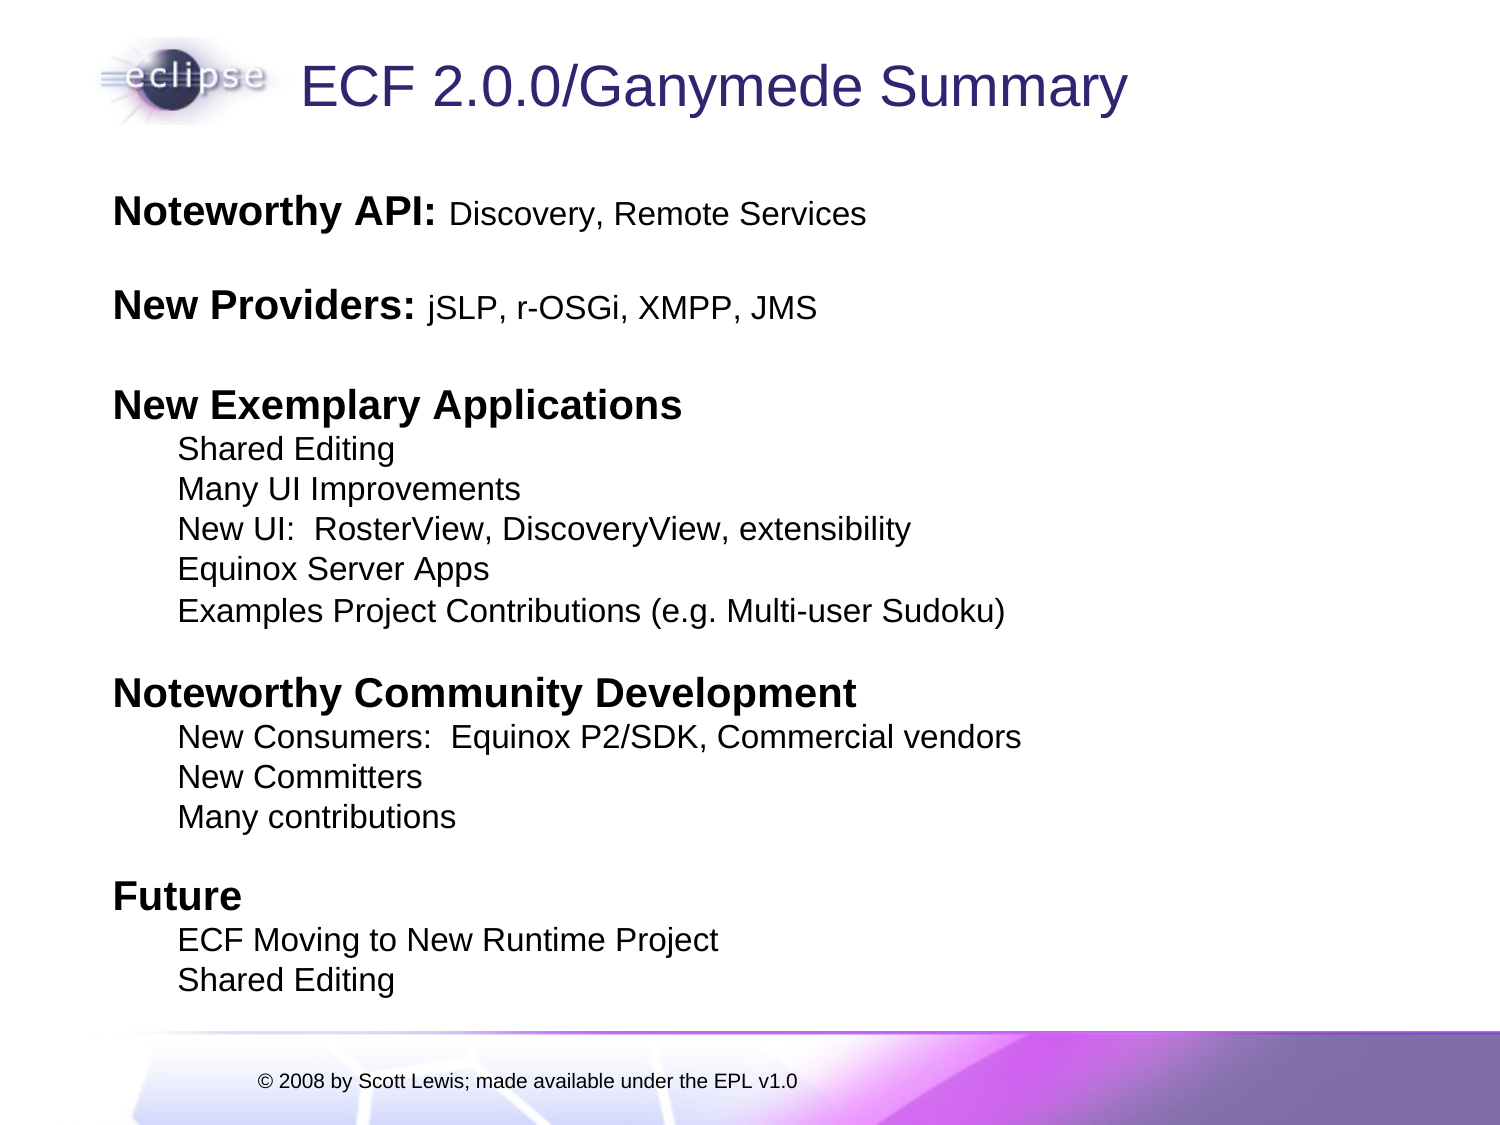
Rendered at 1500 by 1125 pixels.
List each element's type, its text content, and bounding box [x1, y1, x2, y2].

title ECF 2.0.0/Ganymede Summary [299, 37, 1388, 139]
picture [0, 1031, 1500, 1125]
picture [75, 37, 299, 125]
list Noteworthy API: Discovery, Remote Services New Providers: jSLP, r-OSGi, XMPP, JMS New Exemplary Applications Shared Editing Many UI Improvements New UI: RosterView, DiscoveryView, extensibility Equinox Server Apps Examples Project Contributions (e.g. Multi-user Sudoku)‏ Noteworthy Community Development New Consumers: Equinox P2/SDK, Commercial vendors New Committers Many contributions Future ECF Moving to New Runtime Project Shared Editing [112, 187, 1388, 1053]
